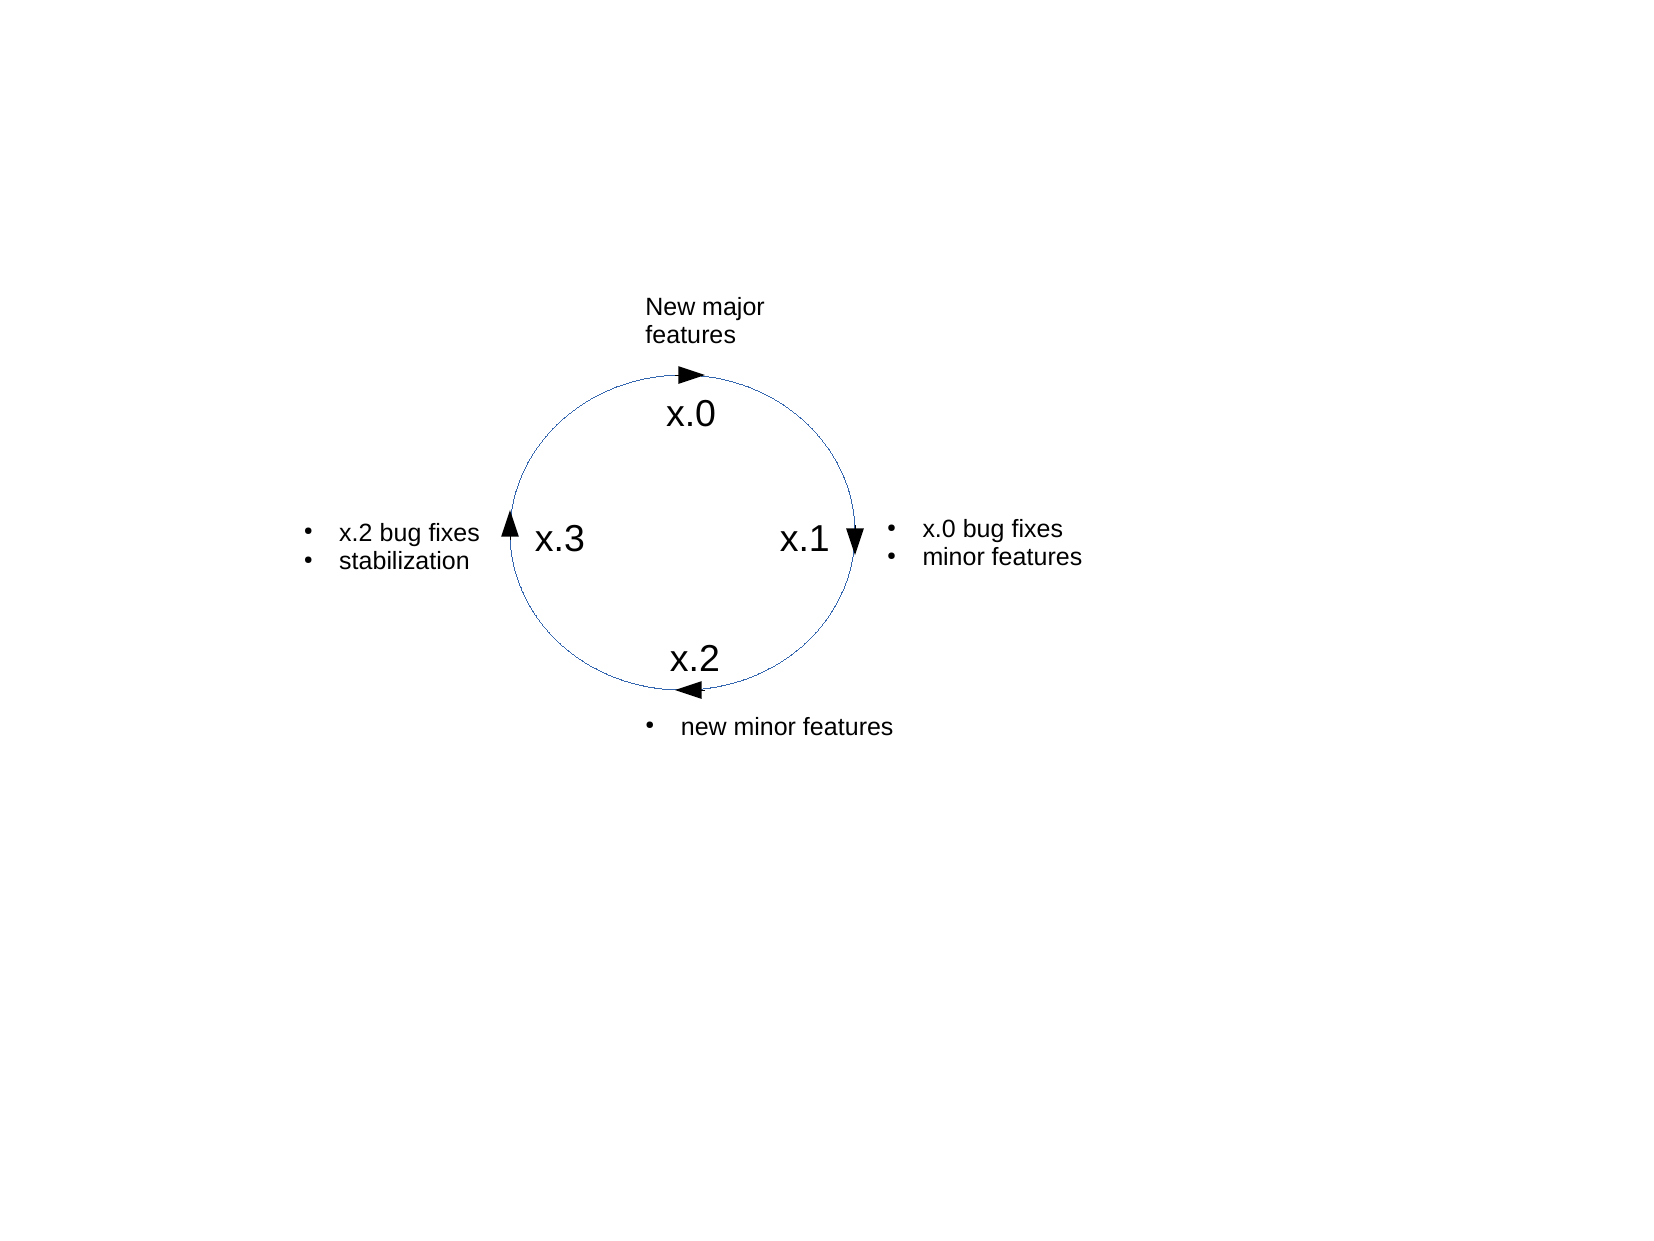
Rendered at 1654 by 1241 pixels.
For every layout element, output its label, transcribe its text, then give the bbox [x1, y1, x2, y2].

text_box x.0 bug fixes minor features [872, 507, 1105, 579]
text_box x.0 [651, 385, 732, 443]
text_box x.2 bug fixes stabilization [288, 511, 496, 582]
text_box new minor features [630, 705, 909, 776]
text_box x.2 [655, 630, 736, 687]
text_box x.3 [520, 510, 601, 567]
text_box New major features [630, 285, 780, 357]
text_box x.1 [765, 510, 845, 567]
